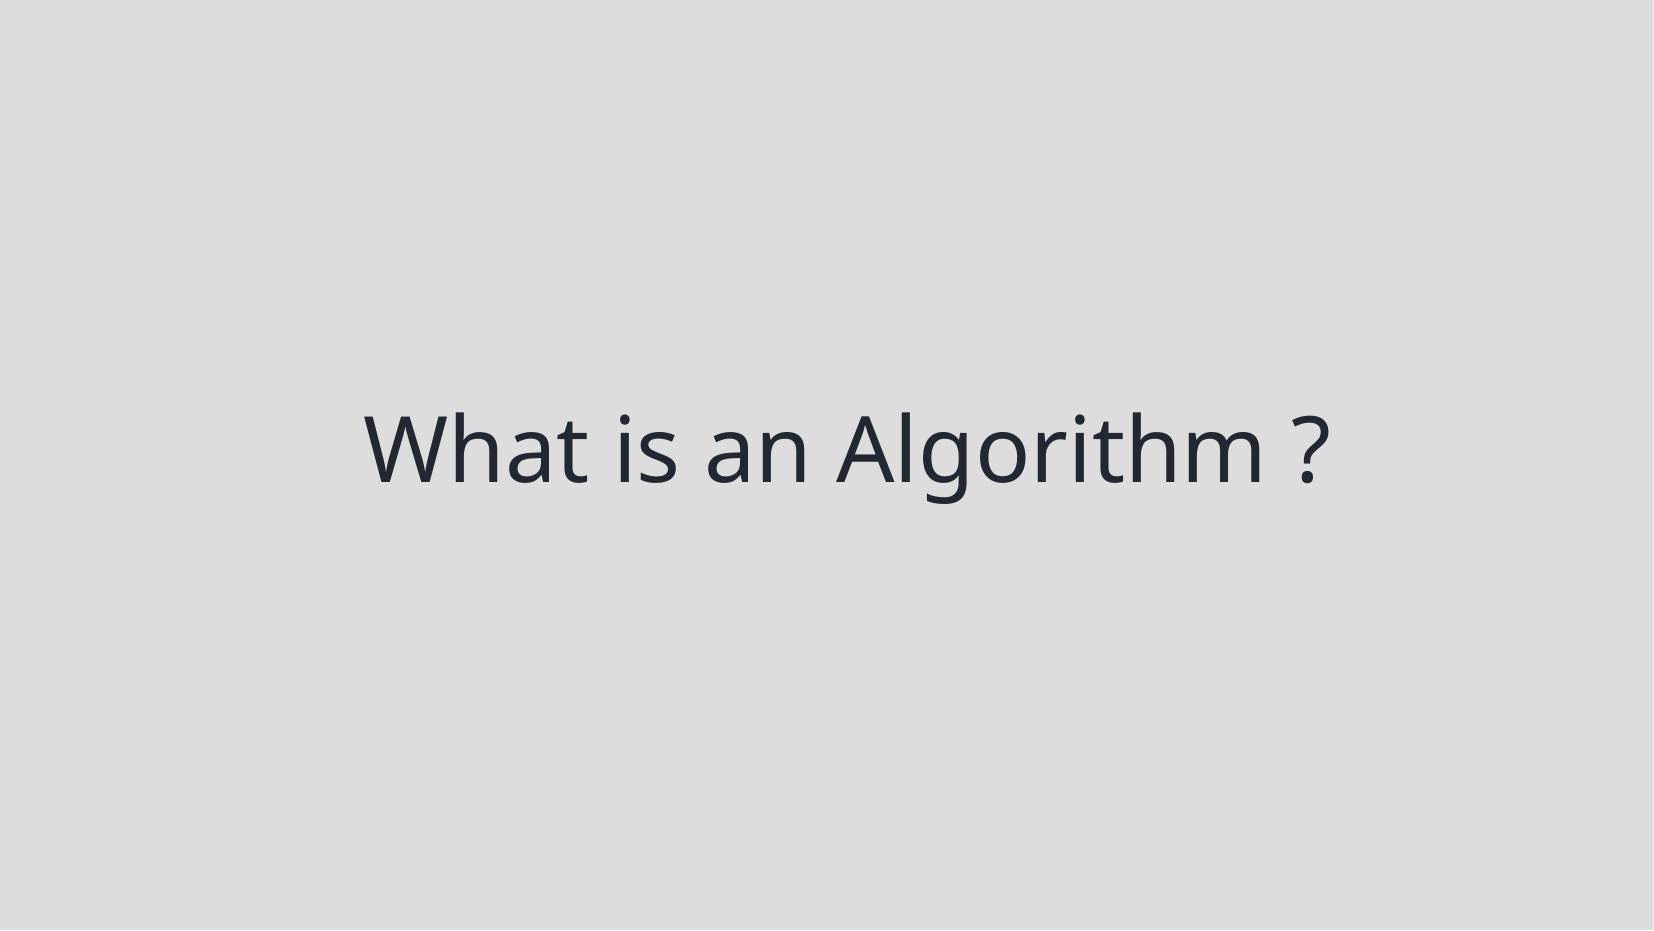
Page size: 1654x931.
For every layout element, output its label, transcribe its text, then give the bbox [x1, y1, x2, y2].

title What is an Algorithm ? [120, 369, 1576, 526]
